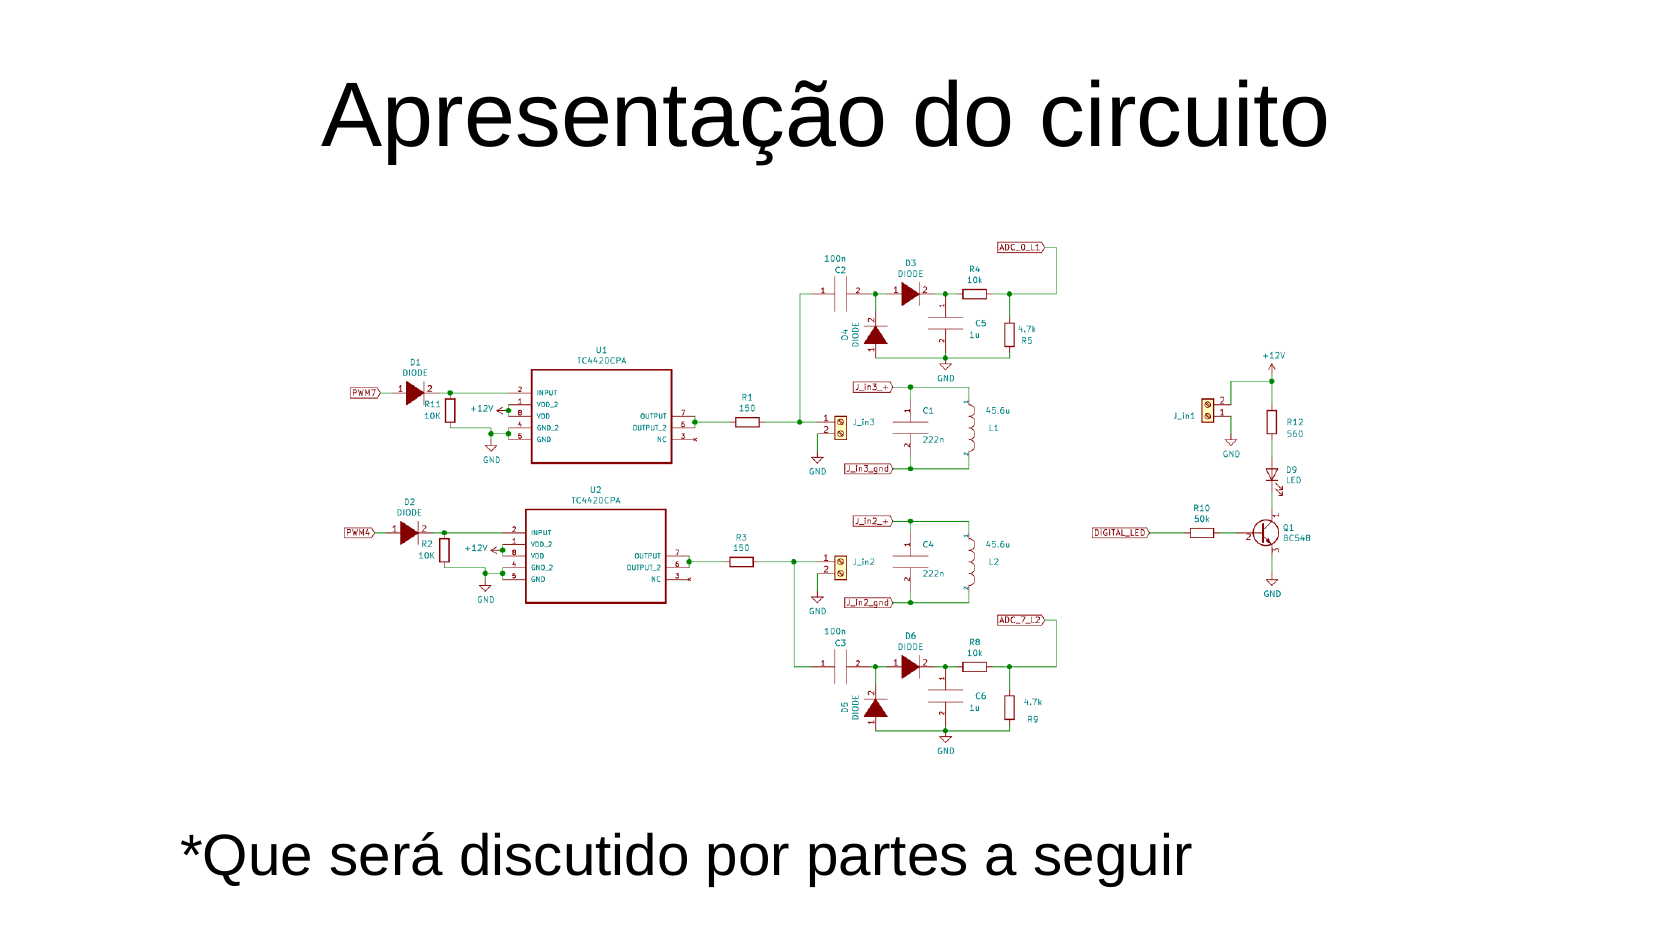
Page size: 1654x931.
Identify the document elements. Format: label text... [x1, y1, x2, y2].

title Apresentação do circuito [82, 37, 1571, 193]
picture [332, 217, 1321, 758]
text_box *Que será discutido por partes a seguir [165, 814, 1571, 931]
